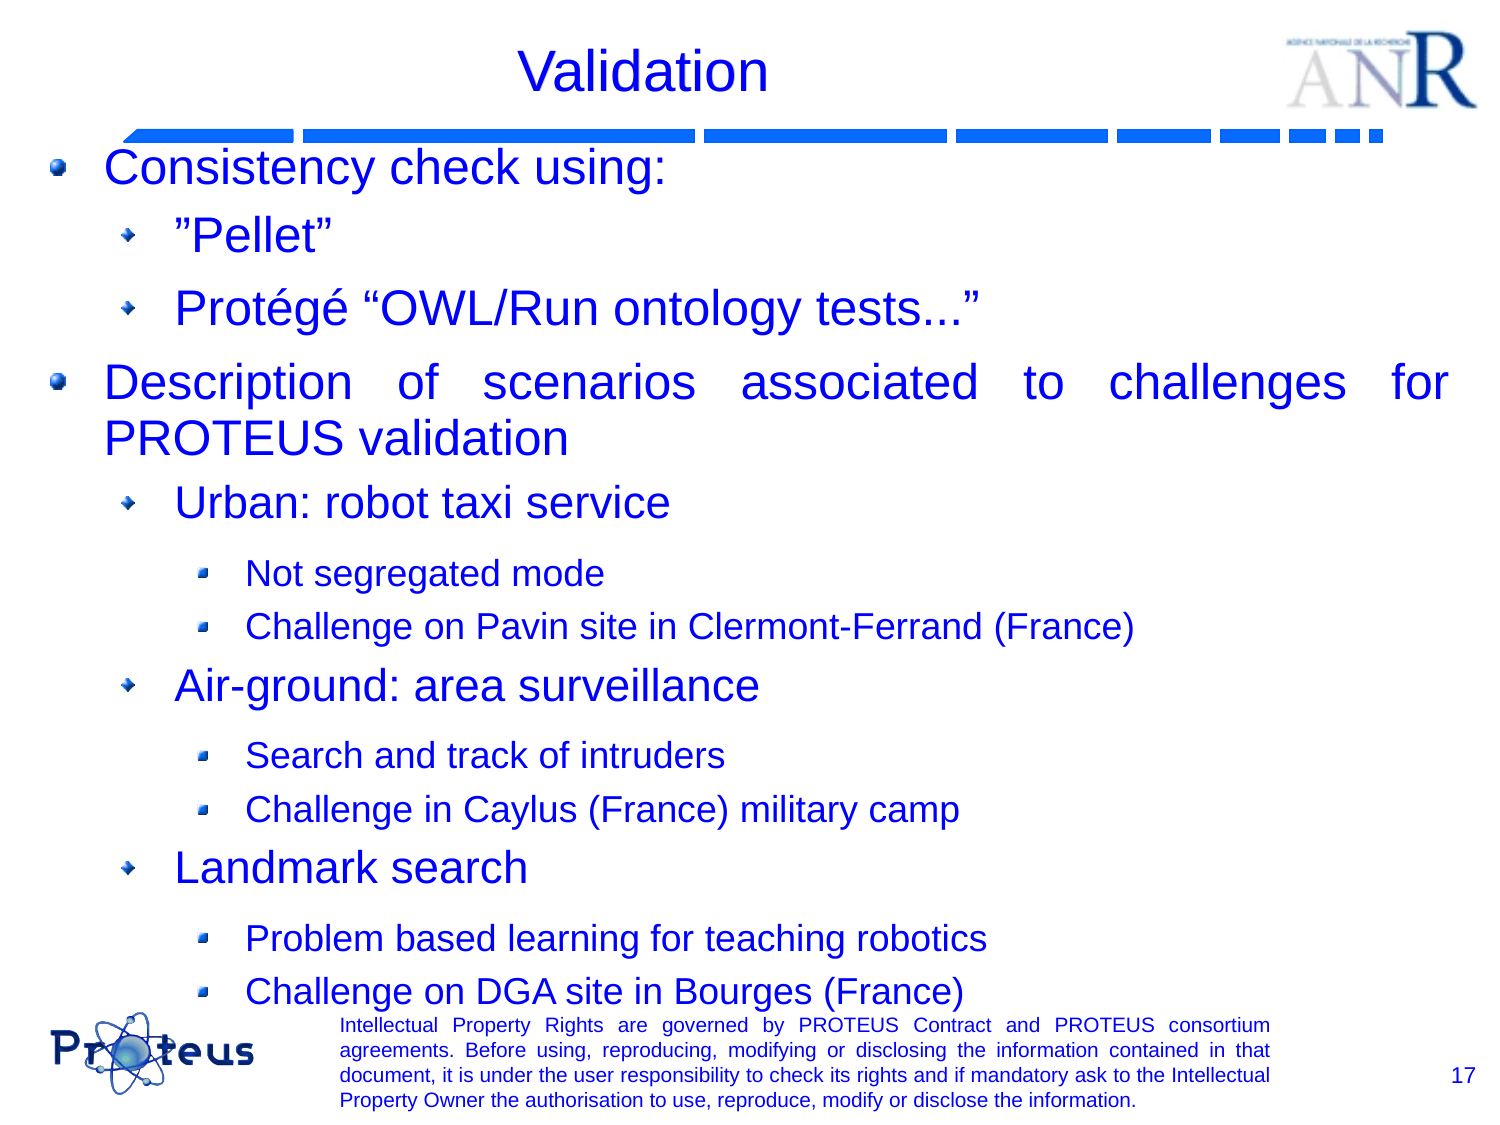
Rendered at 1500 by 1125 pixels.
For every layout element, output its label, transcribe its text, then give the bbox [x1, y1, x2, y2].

picture [1281, 27, 1484, 115]
title Validation [23, 11, 1264, 130]
picture [35, 1078, 272, 1101]
list Consistency check using: ”Pellet” Protégé “OWL/Run ontology tests...” Description of scenarios associated to challenges for PROTEUS validation Urban: robot taxi service Not segregated mode Challenge on Pavin site in Clermont-Ferrand (France) Air-ground: area surveillance Search and track of intruders Challenge in Caylus (France) military camp Landmark search Problem based learning for teaching robotics Challenge on DGA site in Bourges (France) [32, 139, 1494, 1078]
